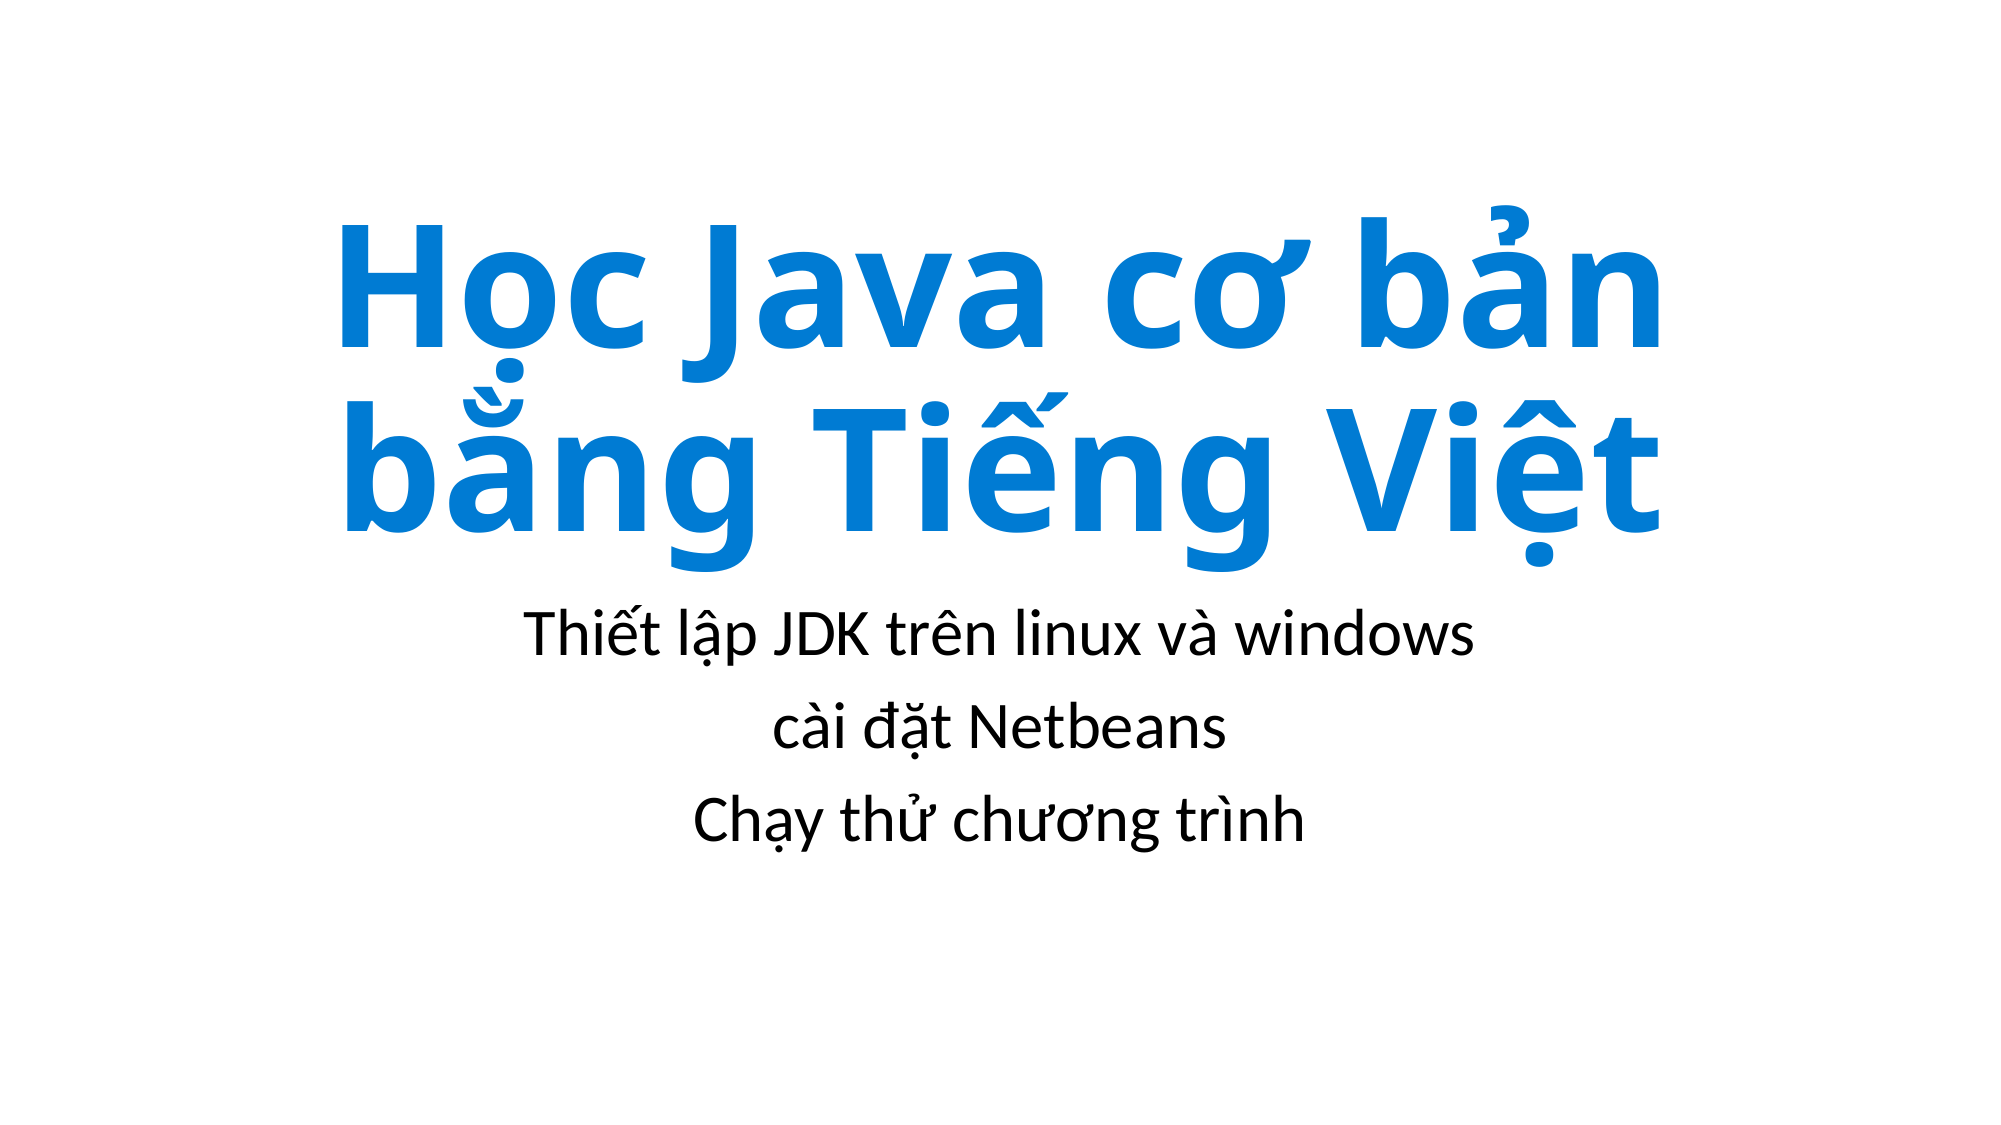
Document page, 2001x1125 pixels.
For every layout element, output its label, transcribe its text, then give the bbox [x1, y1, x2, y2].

text_box Thiết lập JDK trên linux và windows cài đặt Netbeans Chạy thử chương trình [249, 590, 1750, 863]
text_box Học Java cơ bản bằng Tiếng Việt [249, 184, 1750, 576]
